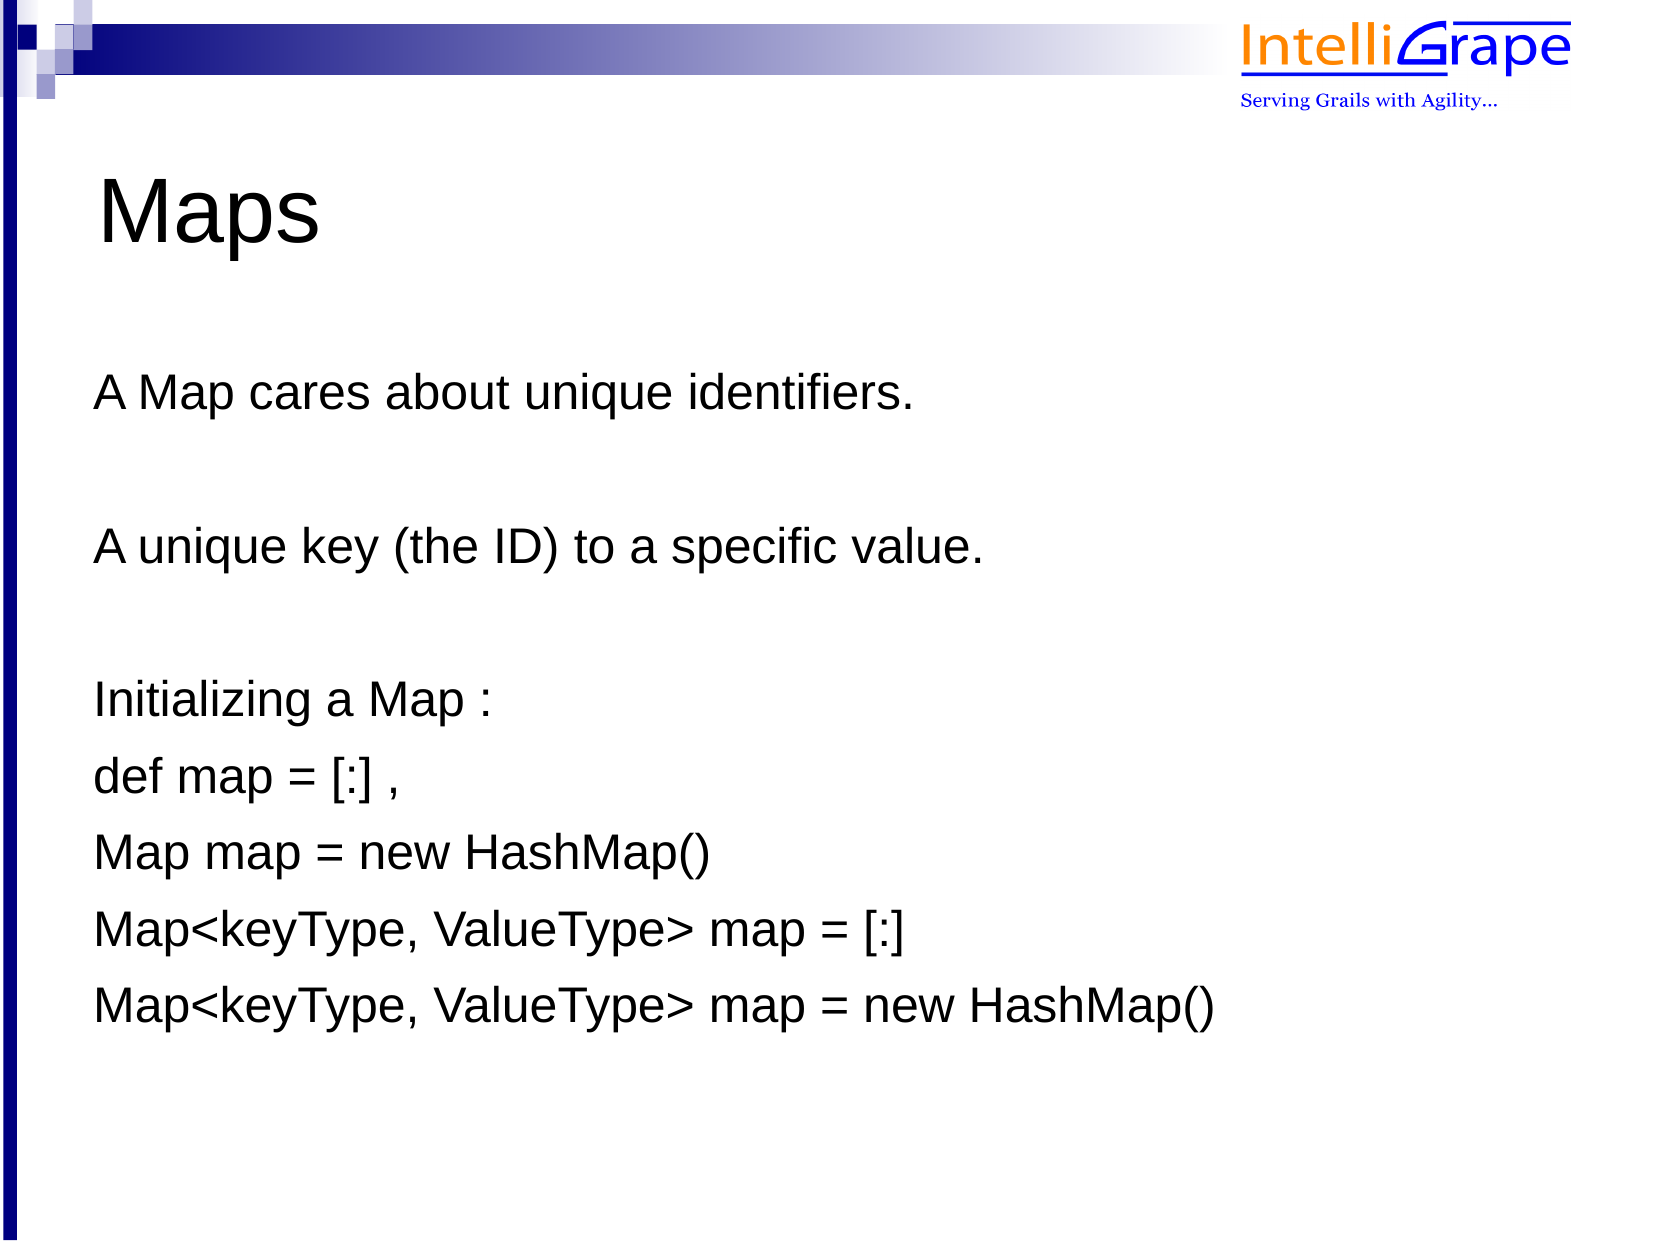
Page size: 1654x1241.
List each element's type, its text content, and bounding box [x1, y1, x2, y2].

title Maps [82, 82, 1570, 331]
list A Map cares about unique identifiers. A unique key (the ID) to a specific value. Initializing a Map : def map = [:] , Map map = new HashMap() Map<keyType, ValueType> map = [:] Map<keyType, ValueType> map = new HashMap() [76, 352, 1564, 1185]
picture [1240, 14, 1571, 111]
